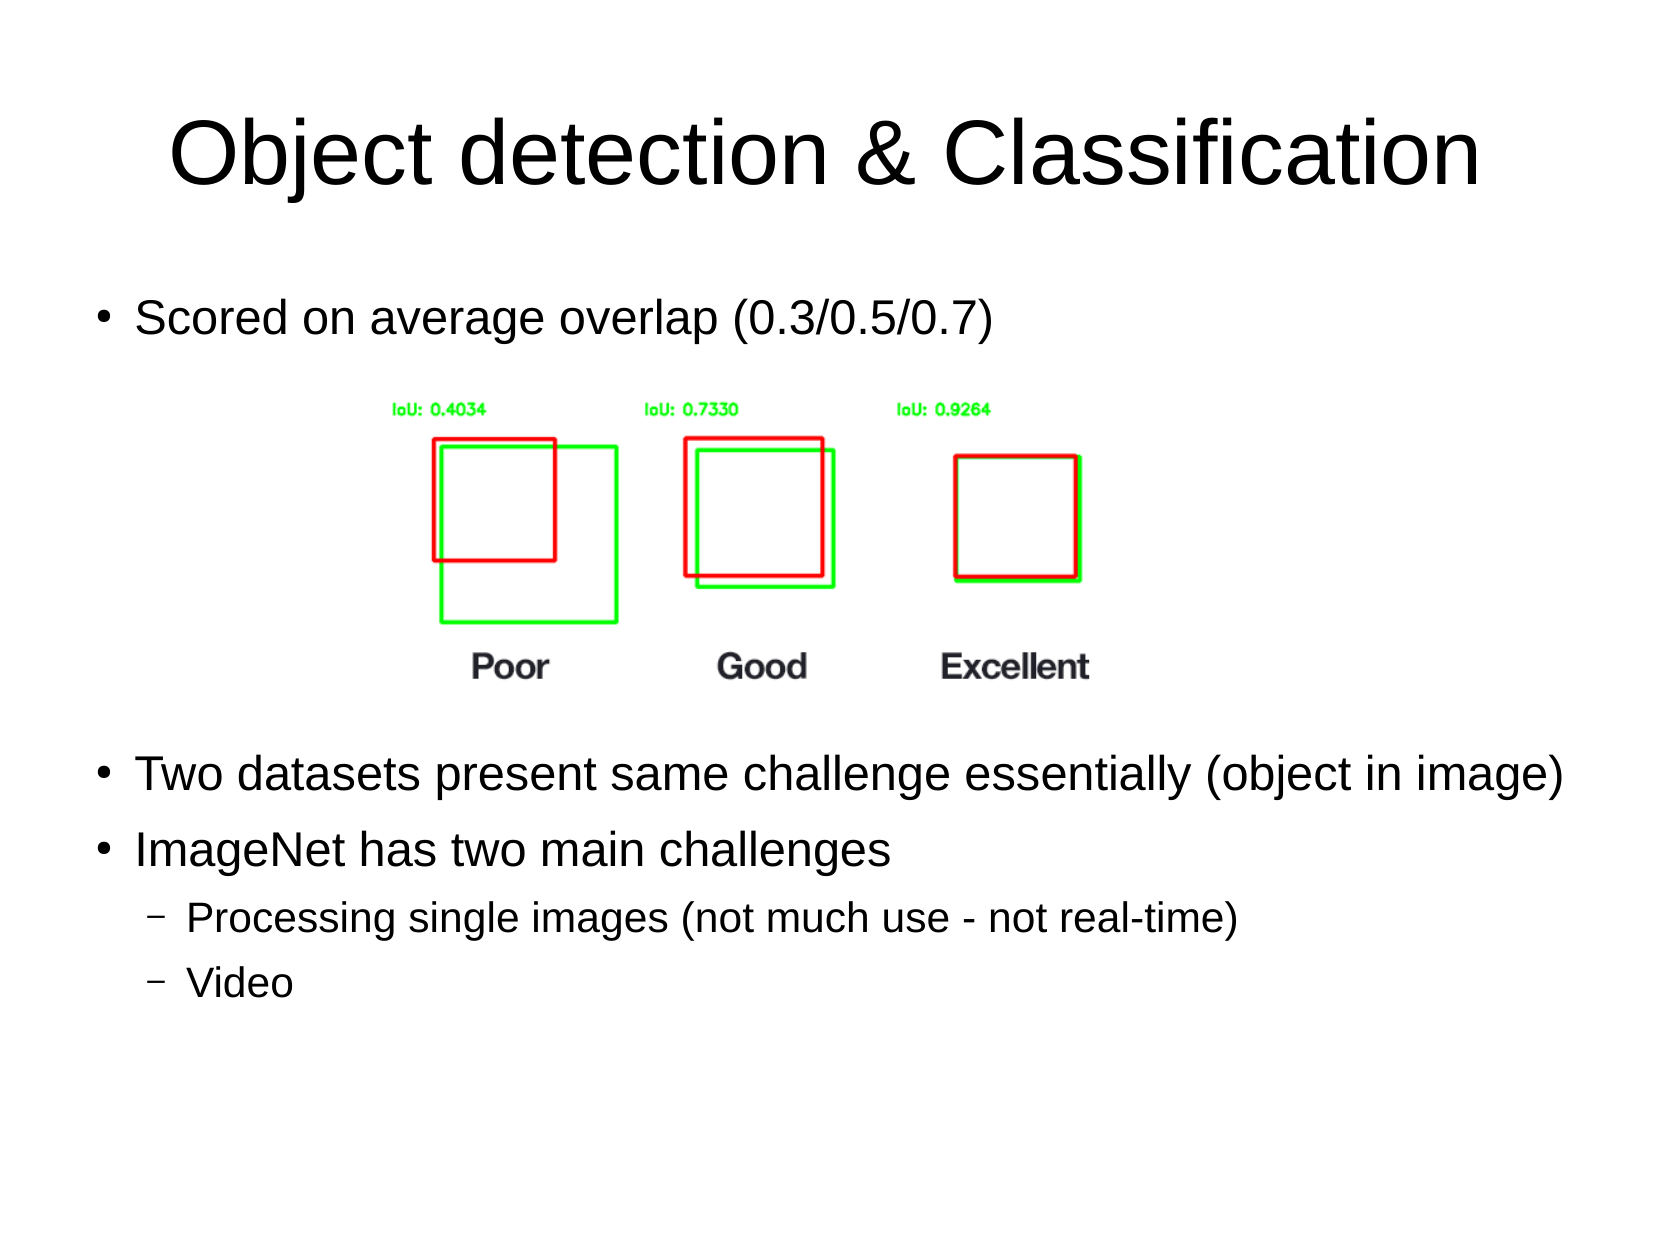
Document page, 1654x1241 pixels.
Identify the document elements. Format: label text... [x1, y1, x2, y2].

title Object detection & Classification [82, 49, 1571, 257]
picture [384, 389, 1141, 703]
list Scored on average overlap (0.3/0.5/0.7) Two datasets present same challenge essentially (object in image) ImageNet has two main challenges Processing single images (not much use - not real-time) Video [82, 290, 1571, 1010]
